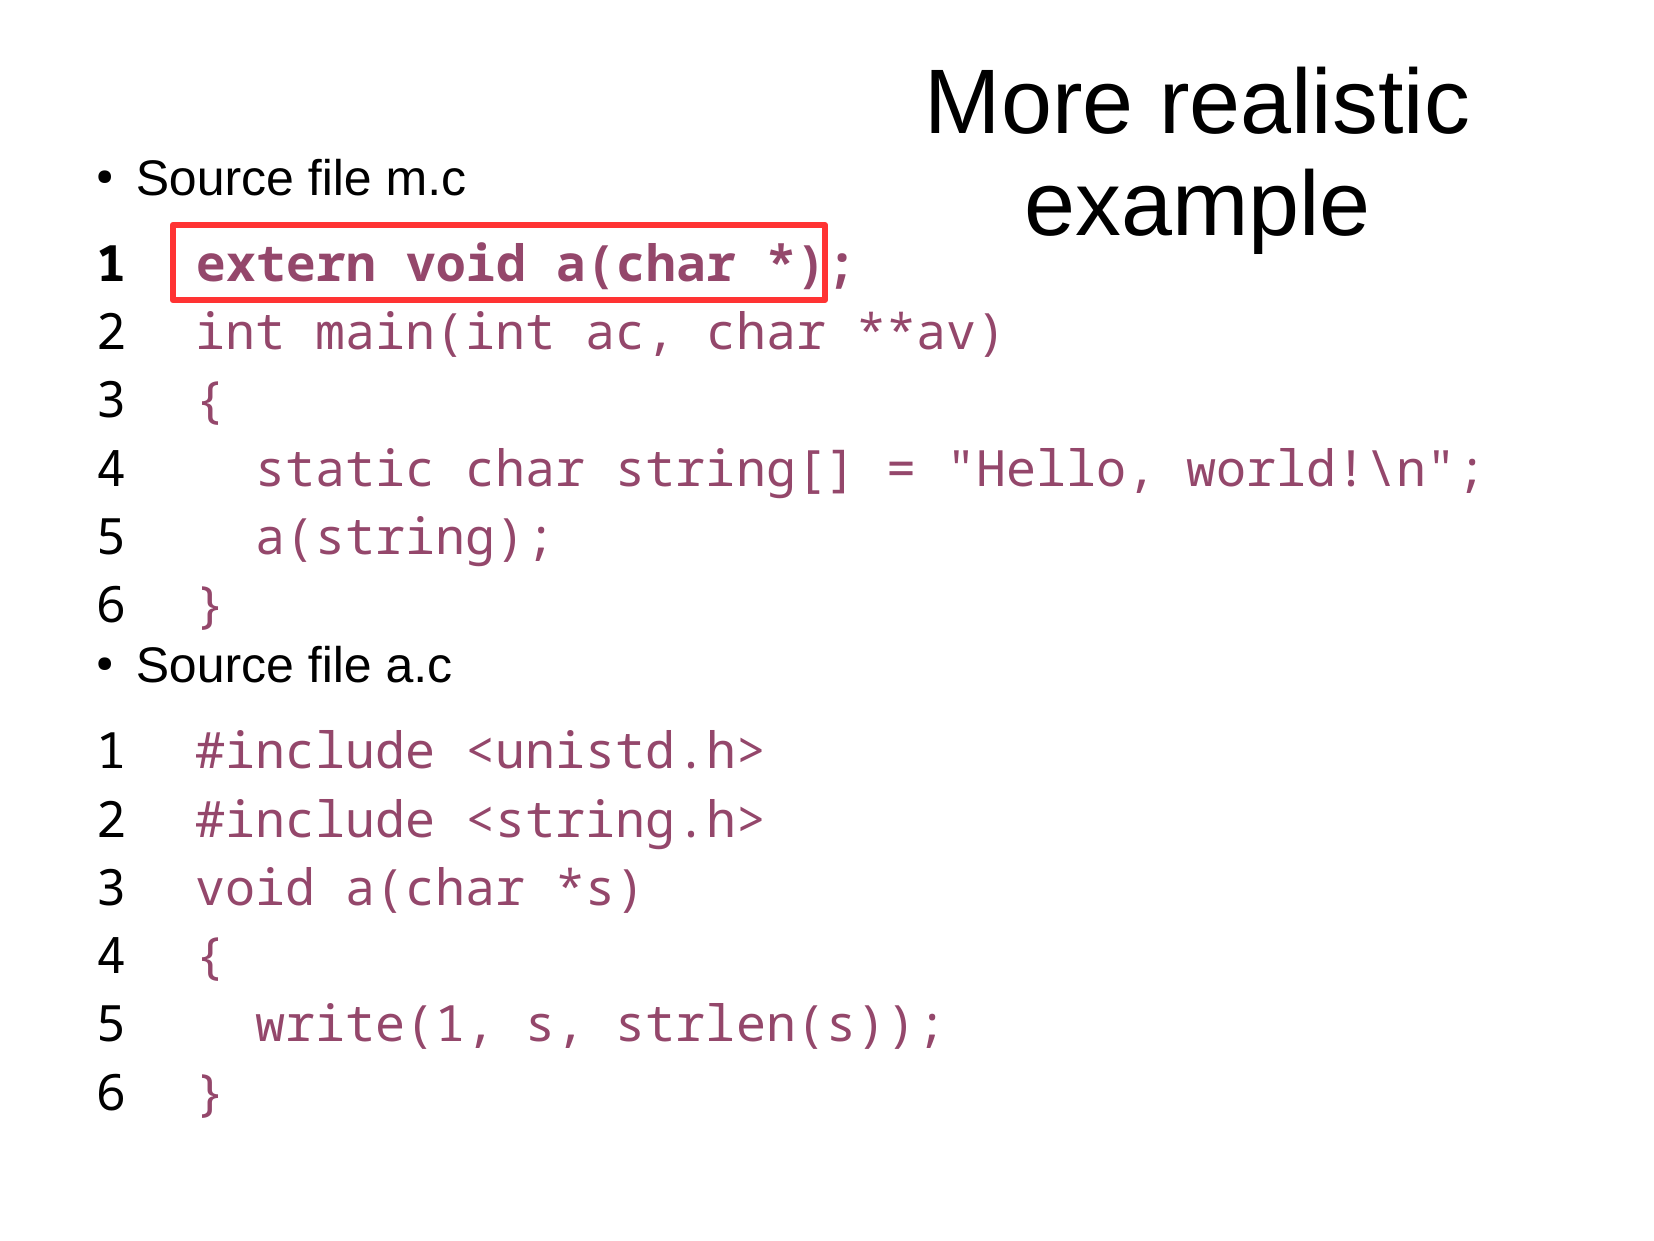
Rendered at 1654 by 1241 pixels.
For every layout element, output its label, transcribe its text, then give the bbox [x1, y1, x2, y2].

title More realistic example [825, 49, 1571, 150]
list Source file m.c extern void a(char *); int main(int ac, char **av) { static char string[] = "Hello, world!\n"; a(string); } Source file a.c #include <unistd.h> #include <string.h> void a(char *s) { write(1, s, strlen(s)); } [82, 150, 1571, 1126]
